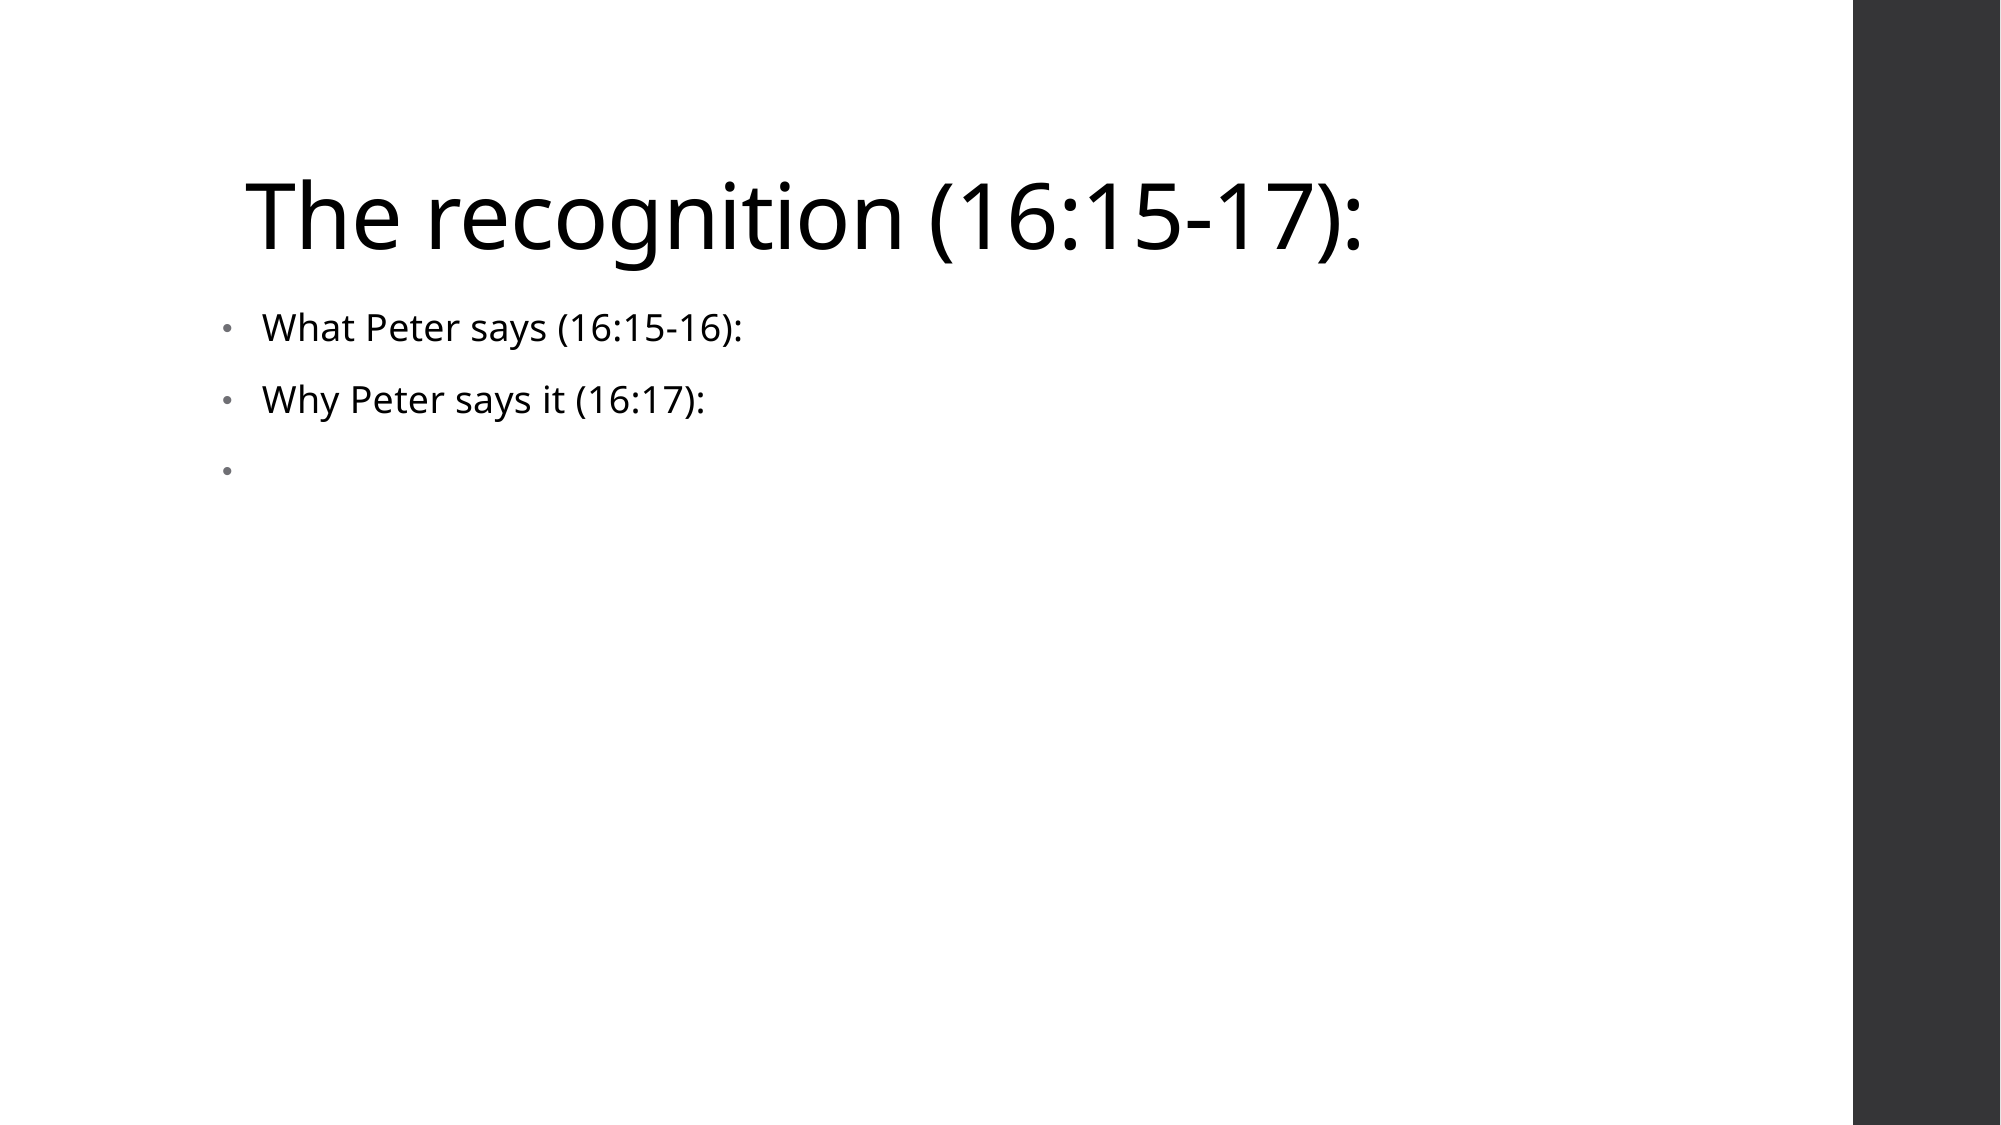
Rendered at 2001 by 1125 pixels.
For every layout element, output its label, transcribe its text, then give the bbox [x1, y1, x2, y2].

title The recognition (16:15-17): [206, 60, 1797, 278]
list What Peter says (16:15-16): Why Peter says it (16:17): [206, 299, 1617, 1014]
